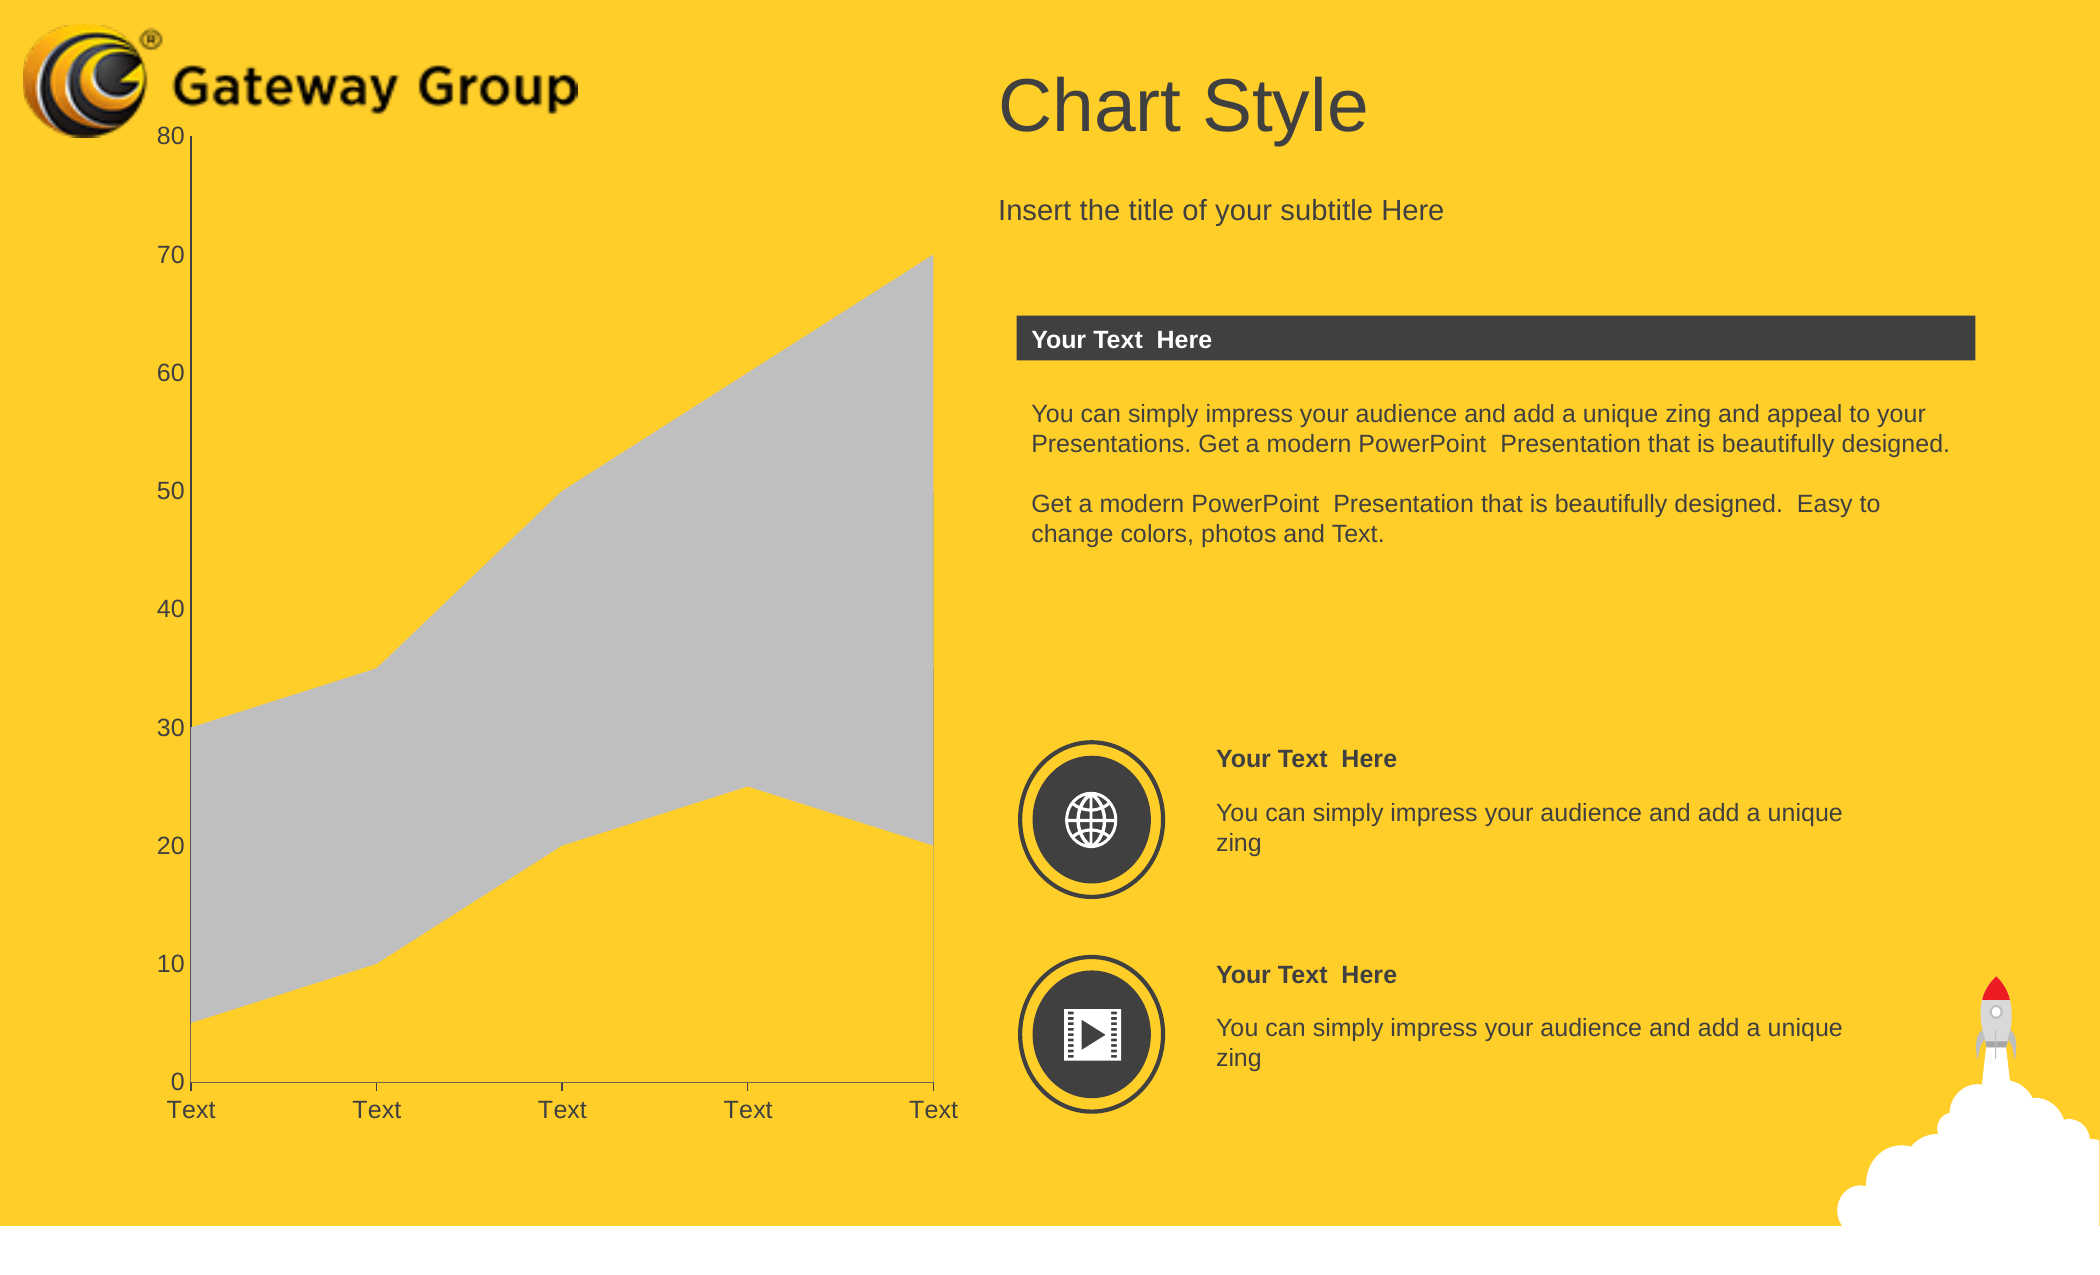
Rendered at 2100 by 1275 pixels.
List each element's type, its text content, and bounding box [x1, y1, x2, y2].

text_box You can simply impress your audience and add a unique zing and appeal to your Presentations. Get a modern PowerPoint Presentation that is beautifully designed. Get a modern PowerPoint Presentation that is beautifully designed. Easy to change colors, photos and Text. [1016, 390, 1976, 555]
text_box Your Text Here [1016, 315, 1976, 361]
text_box [1020, 956, 1164, 1112]
text_box You can simply impress your audience and add a unique zing [1201, 1004, 1877, 1080]
text_box Insert the title of your subtitle Here [983, 172, 2100, 245]
text_box You can simply impress your audience and add a unique zing [1201, 789, 1877, 865]
chart [140, 102, 975, 1145]
picture [23, 24, 578, 138]
text_box Your Text Here [1201, 735, 1877, 781]
text_box Your Text Here [1201, 950, 1877, 996]
text_box [1020, 742, 1164, 897]
text_box Chart Style [983, 30, 2100, 172]
